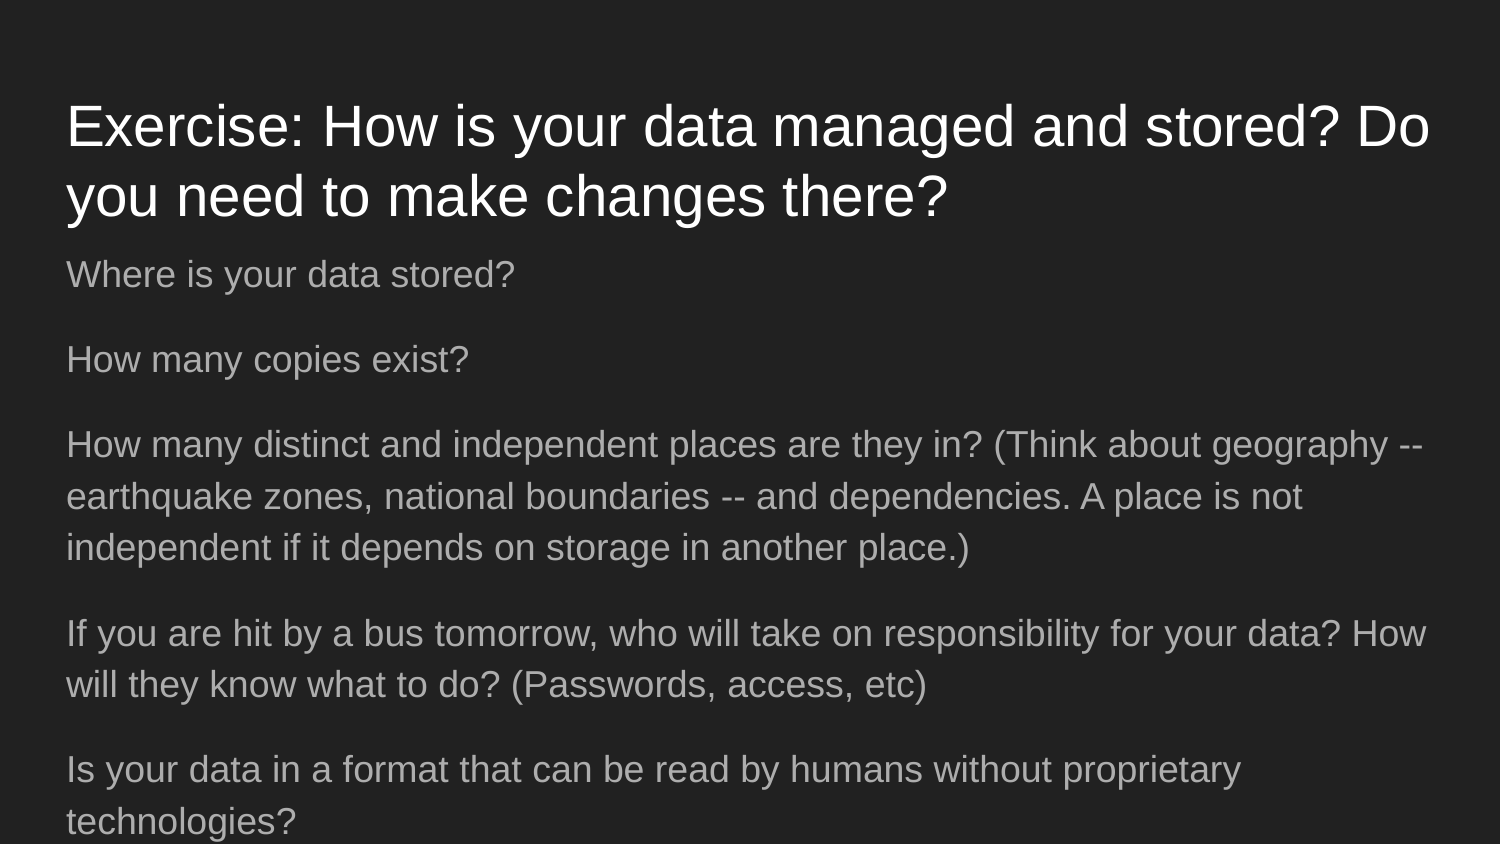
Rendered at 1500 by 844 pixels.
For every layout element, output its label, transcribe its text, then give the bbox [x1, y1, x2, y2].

title Exercise: How is your data managed and stored? Do you need to make changes there? [51, 72, 1449, 167]
list Where is your data stored? How many copies exist? How many distinct and independent places are they in? (Think about geography -- earthquake zones, national boundaries -- and dependencies. A place is not independent if it depends on storage in another place.) If you are hit by a bus tomorrow, who will take on responsibility for your data? How will they know what to do? (Passwords, access, etc) Is your data in a format that can be read by humans without proprietary technologies? [51, 228, 1468, 844]
